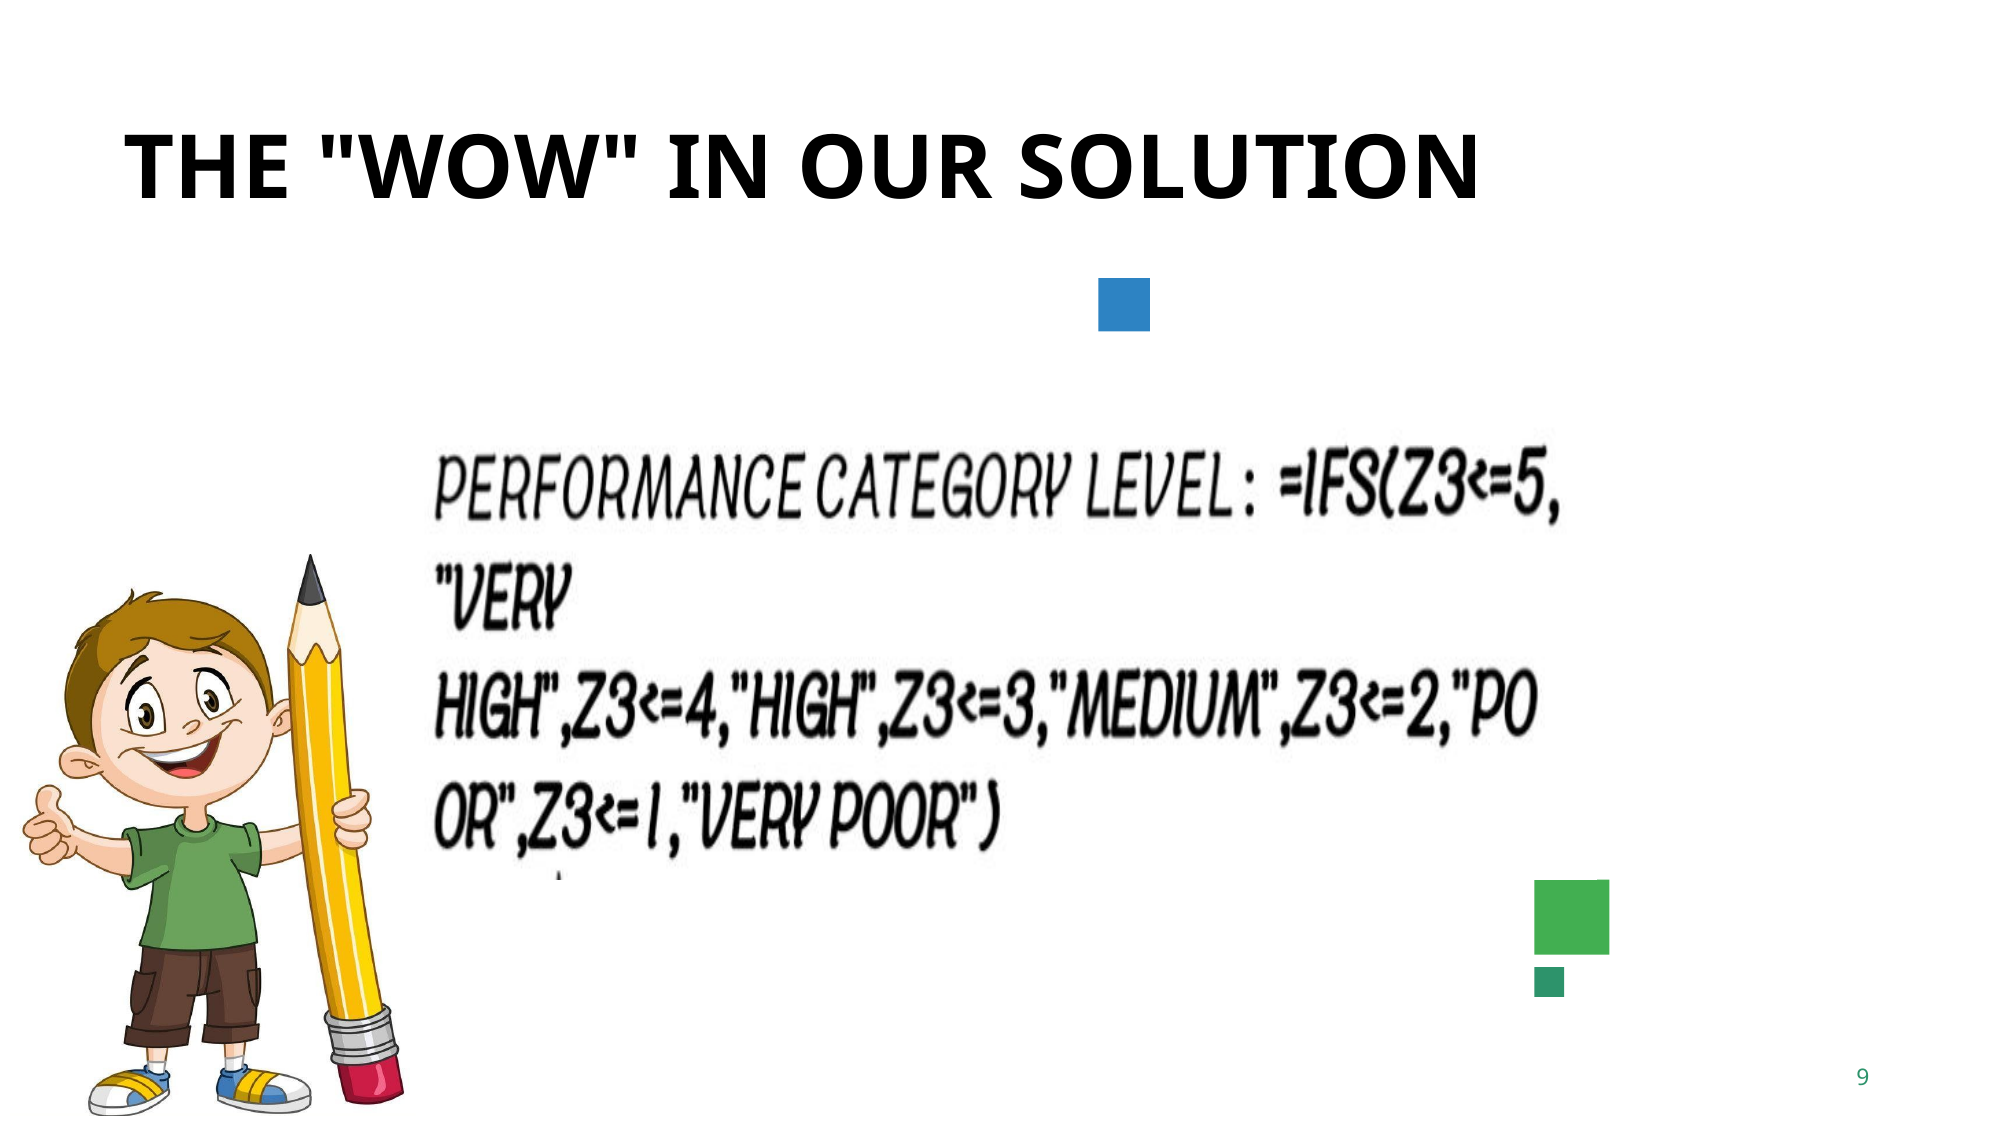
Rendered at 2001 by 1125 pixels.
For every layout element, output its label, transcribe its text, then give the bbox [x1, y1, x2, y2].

text_box 9 [1849, 1061, 1888, 1094]
text_box [450, 386, 1850, 543]
text_box [1534, 967, 1565, 997]
title THE "WOW" IN OUR SOLUTION [121, 107, 1513, 218]
text_box [1534, 879, 1610, 955]
text_box [1098, 278, 1150, 332]
picture [10, 411, 1597, 1116]
